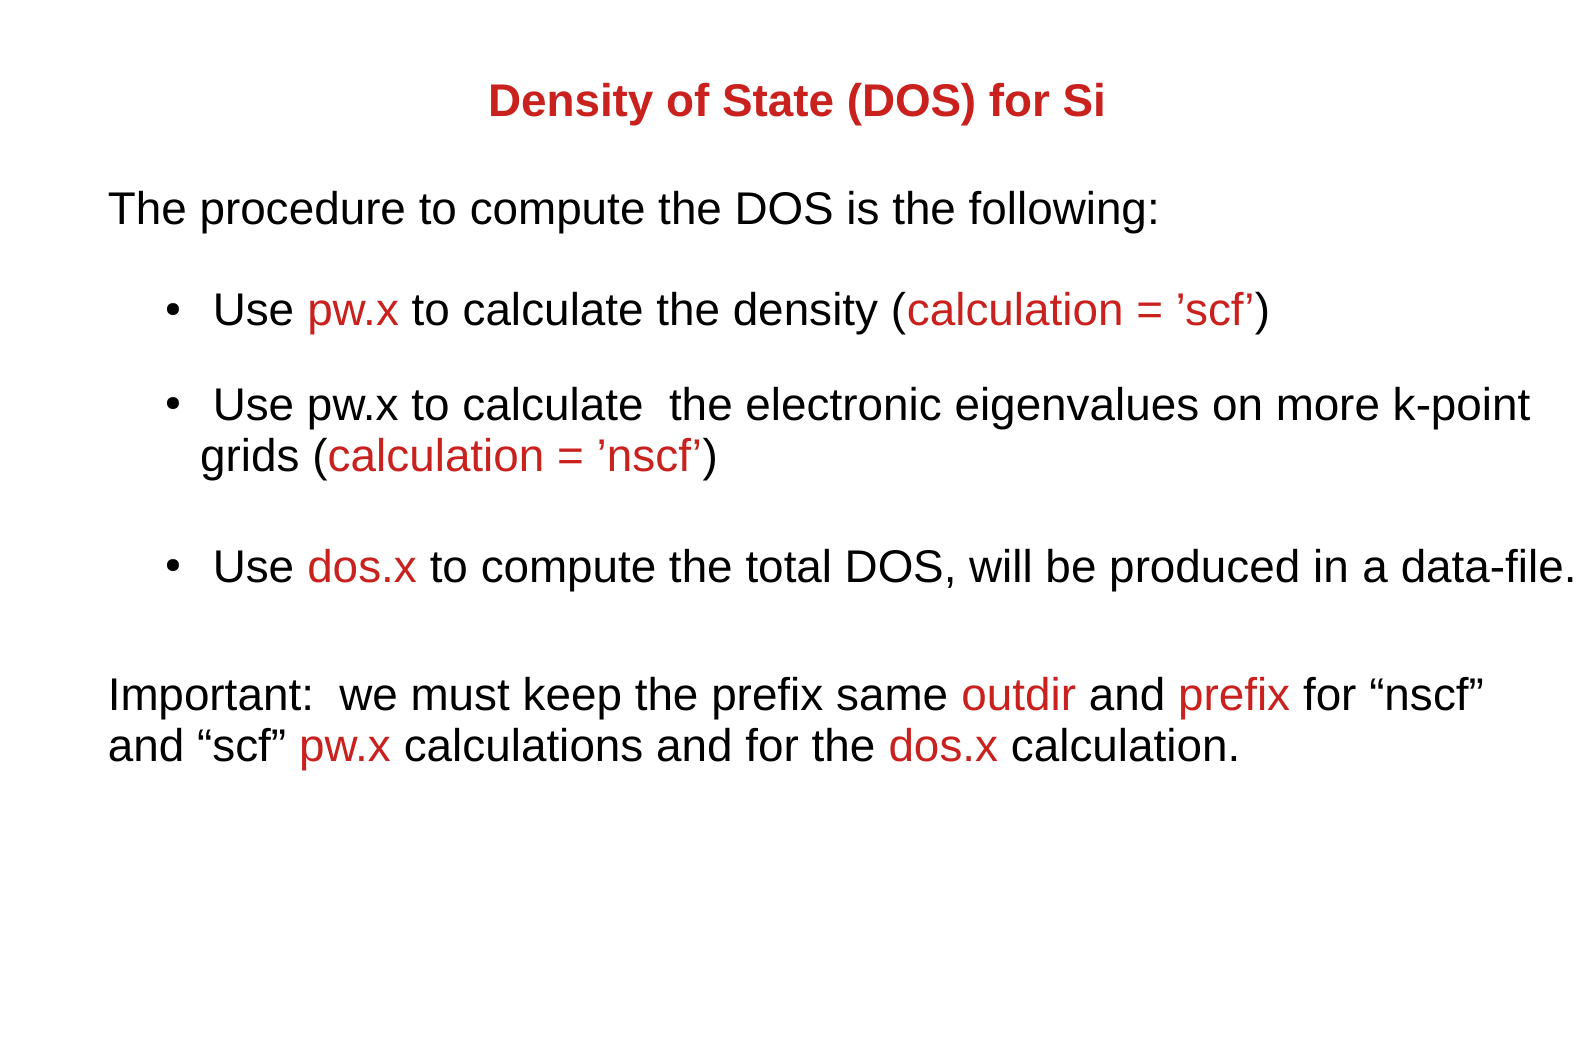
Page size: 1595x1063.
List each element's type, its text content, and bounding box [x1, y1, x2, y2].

text_box Use pw.x to calculate the electronic eigenvalues on more k-point grids (calculation = ’nscf’) [150, 371, 1595, 506]
text_box The procedure to compute the DOS is the following: [93, 175, 1563, 252]
text_box Important: we must keep the prefix same outdir and prefix for “nscf” and “scf” pw.x calculations and for the dos.x calculation. [93, 661, 1563, 804]
text_box Use pw.x to calculate the density (calculation = ’scf’) [150, 277, 1595, 353]
text_box Density of State (DOS) for Si [206, 67, 1388, 144]
text_box Use dos.x to compute the total DOS, will be produced in a data-file. [150, 533, 1595, 610]
